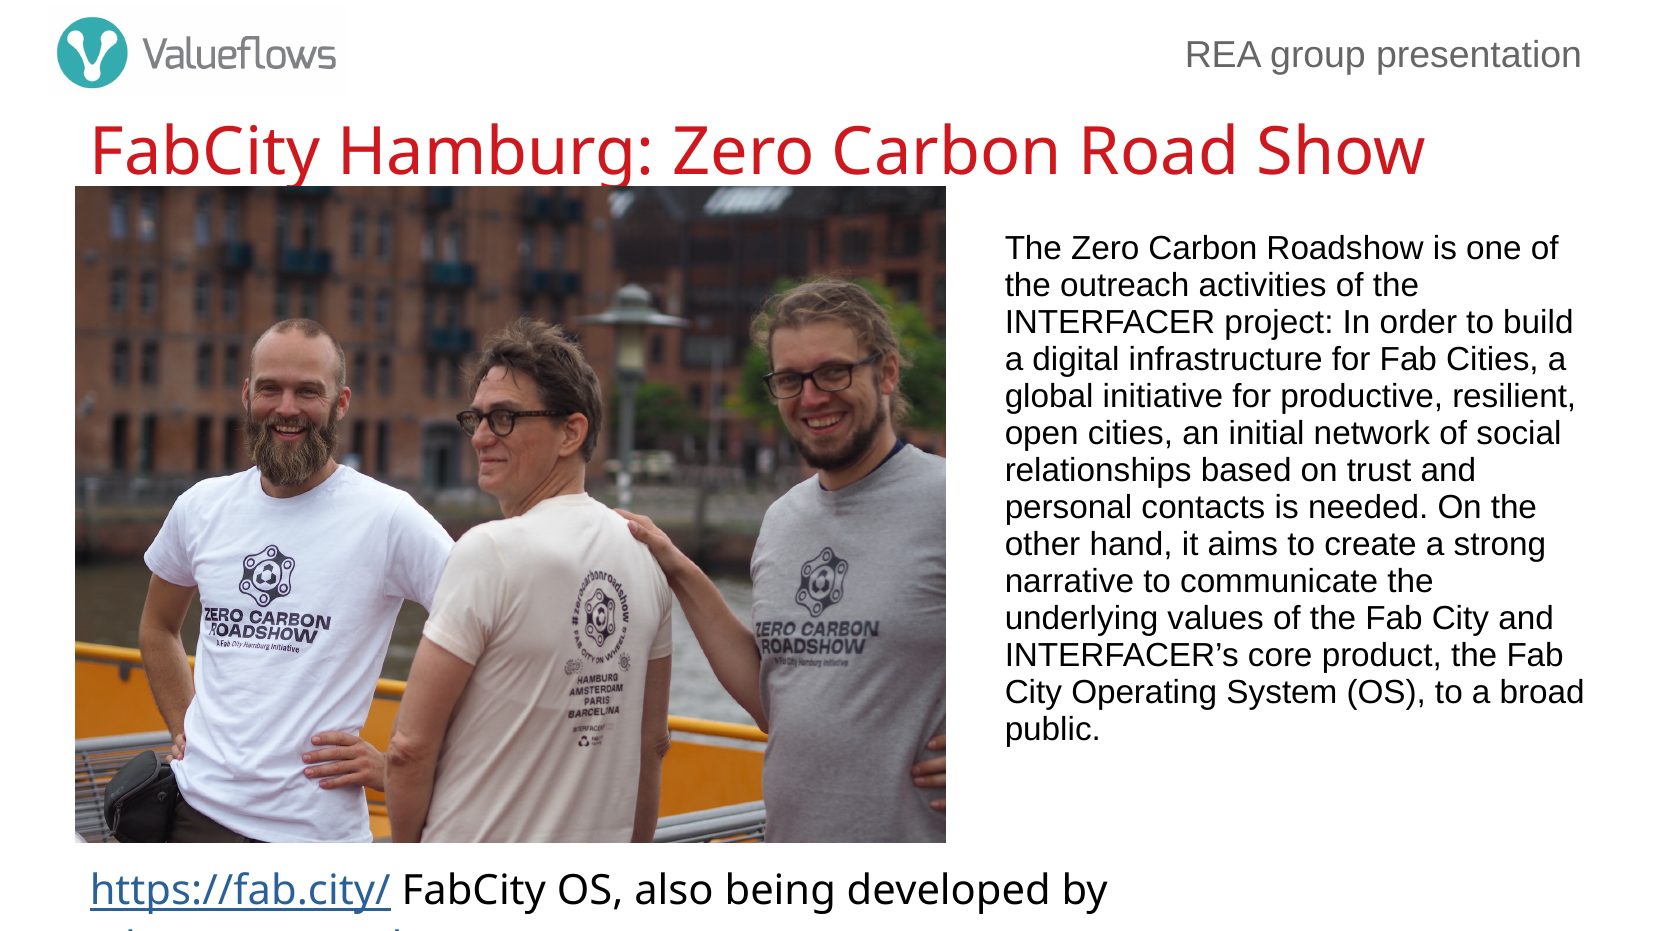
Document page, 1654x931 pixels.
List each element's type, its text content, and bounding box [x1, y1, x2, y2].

text_box https://fab.city/ FabCity OS, also being developed by https://www.dyne.org/ [75, 852, 1486, 931]
text_box The Zero Carbon Roadshow is one of the outreach activities of the INTERFACER project: In order to build a digital infrastructure for Fab Cities, a global initiative for productive, resilient, open cities, an initial network of social relationships based on trust and personal contacts is needed. On the other hand, it aims to create a strong narrative to communicate the underlying values of the Fab City and INTERFACER’s core product, the Fab City Operating System (OS), to a broad public. [990, 165, 1606, 796]
picture [47, 6, 346, 97]
text_box FabCity Hamburg: Zero Carbon Road Show [75, 96, 1561, 278]
picture [75, 186, 946, 844]
text_box REA group presentation [1170, 26, 1630, 126]
